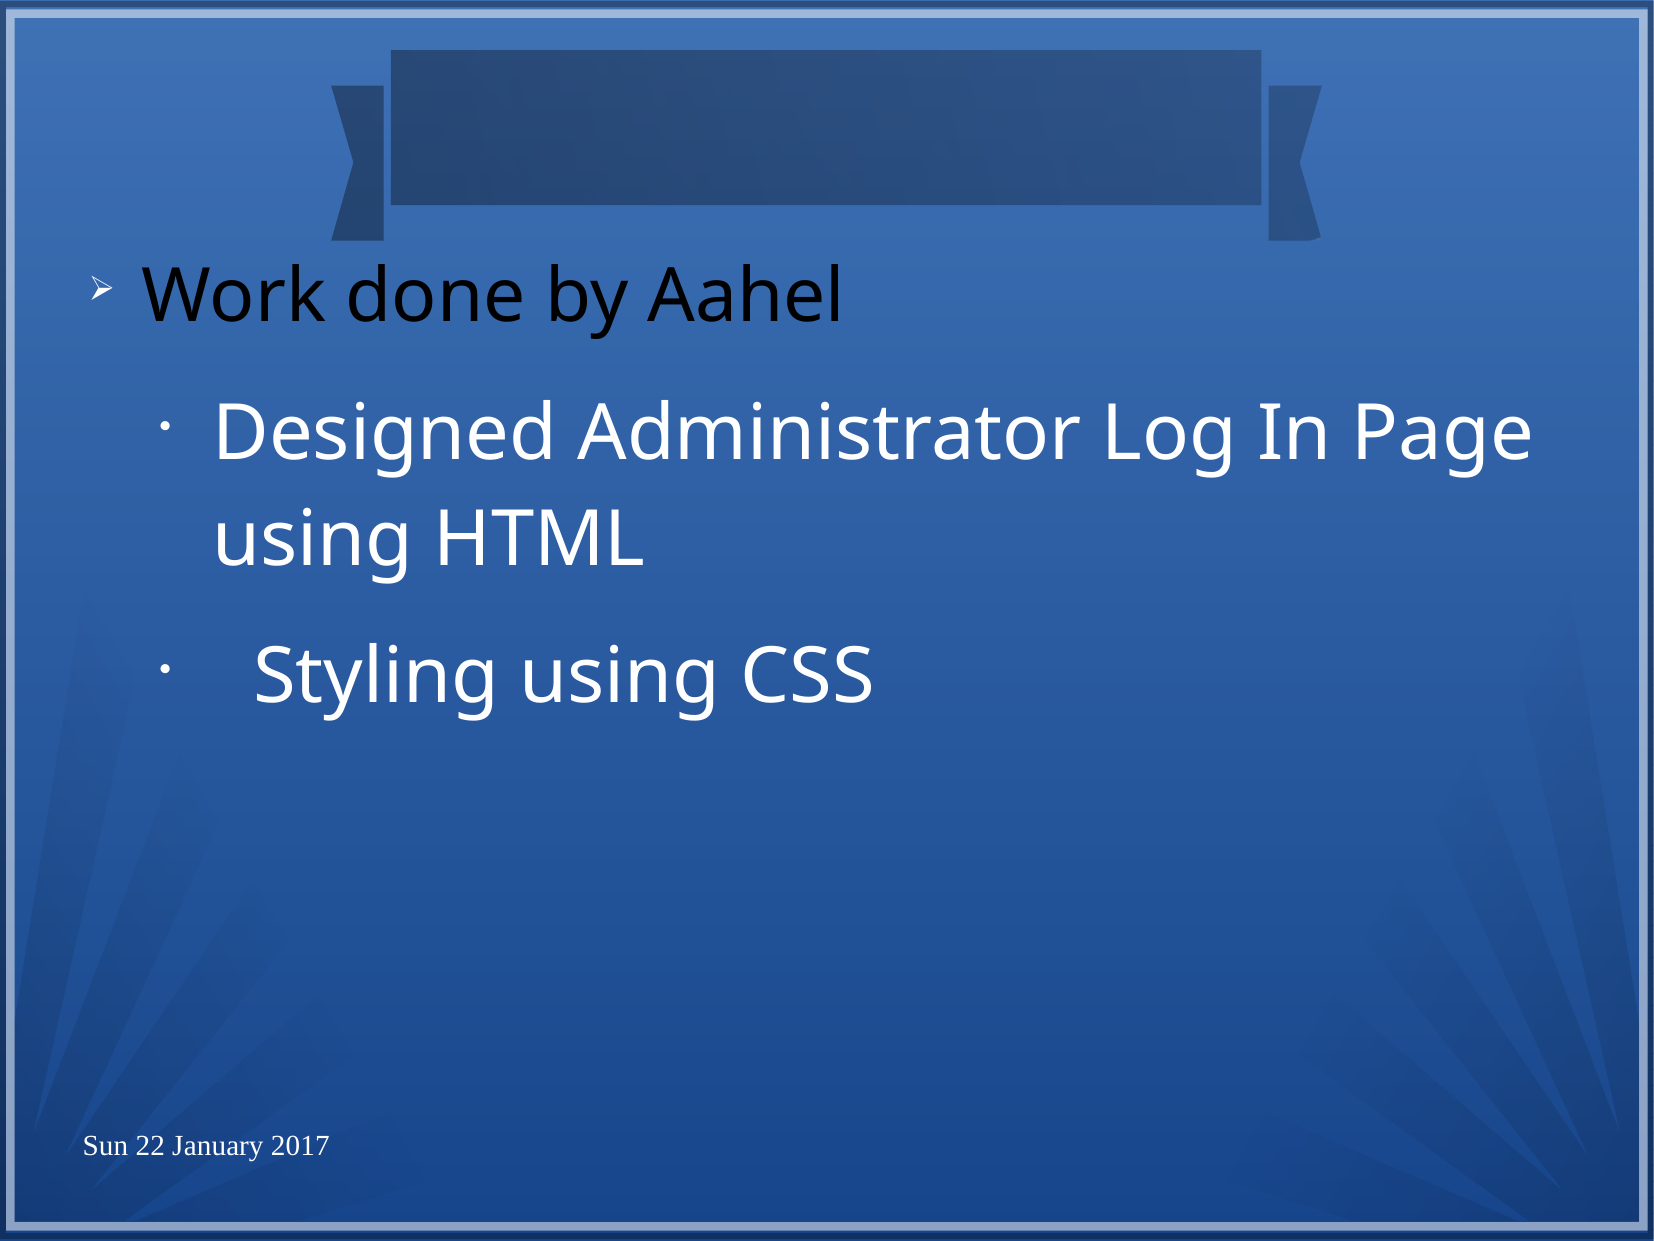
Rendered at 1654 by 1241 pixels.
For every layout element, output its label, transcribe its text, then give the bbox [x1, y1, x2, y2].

list Work done by Aahel Designed Administrator Log In Page using HTML Styling using CSS [70, 106, 1571, 1241]
